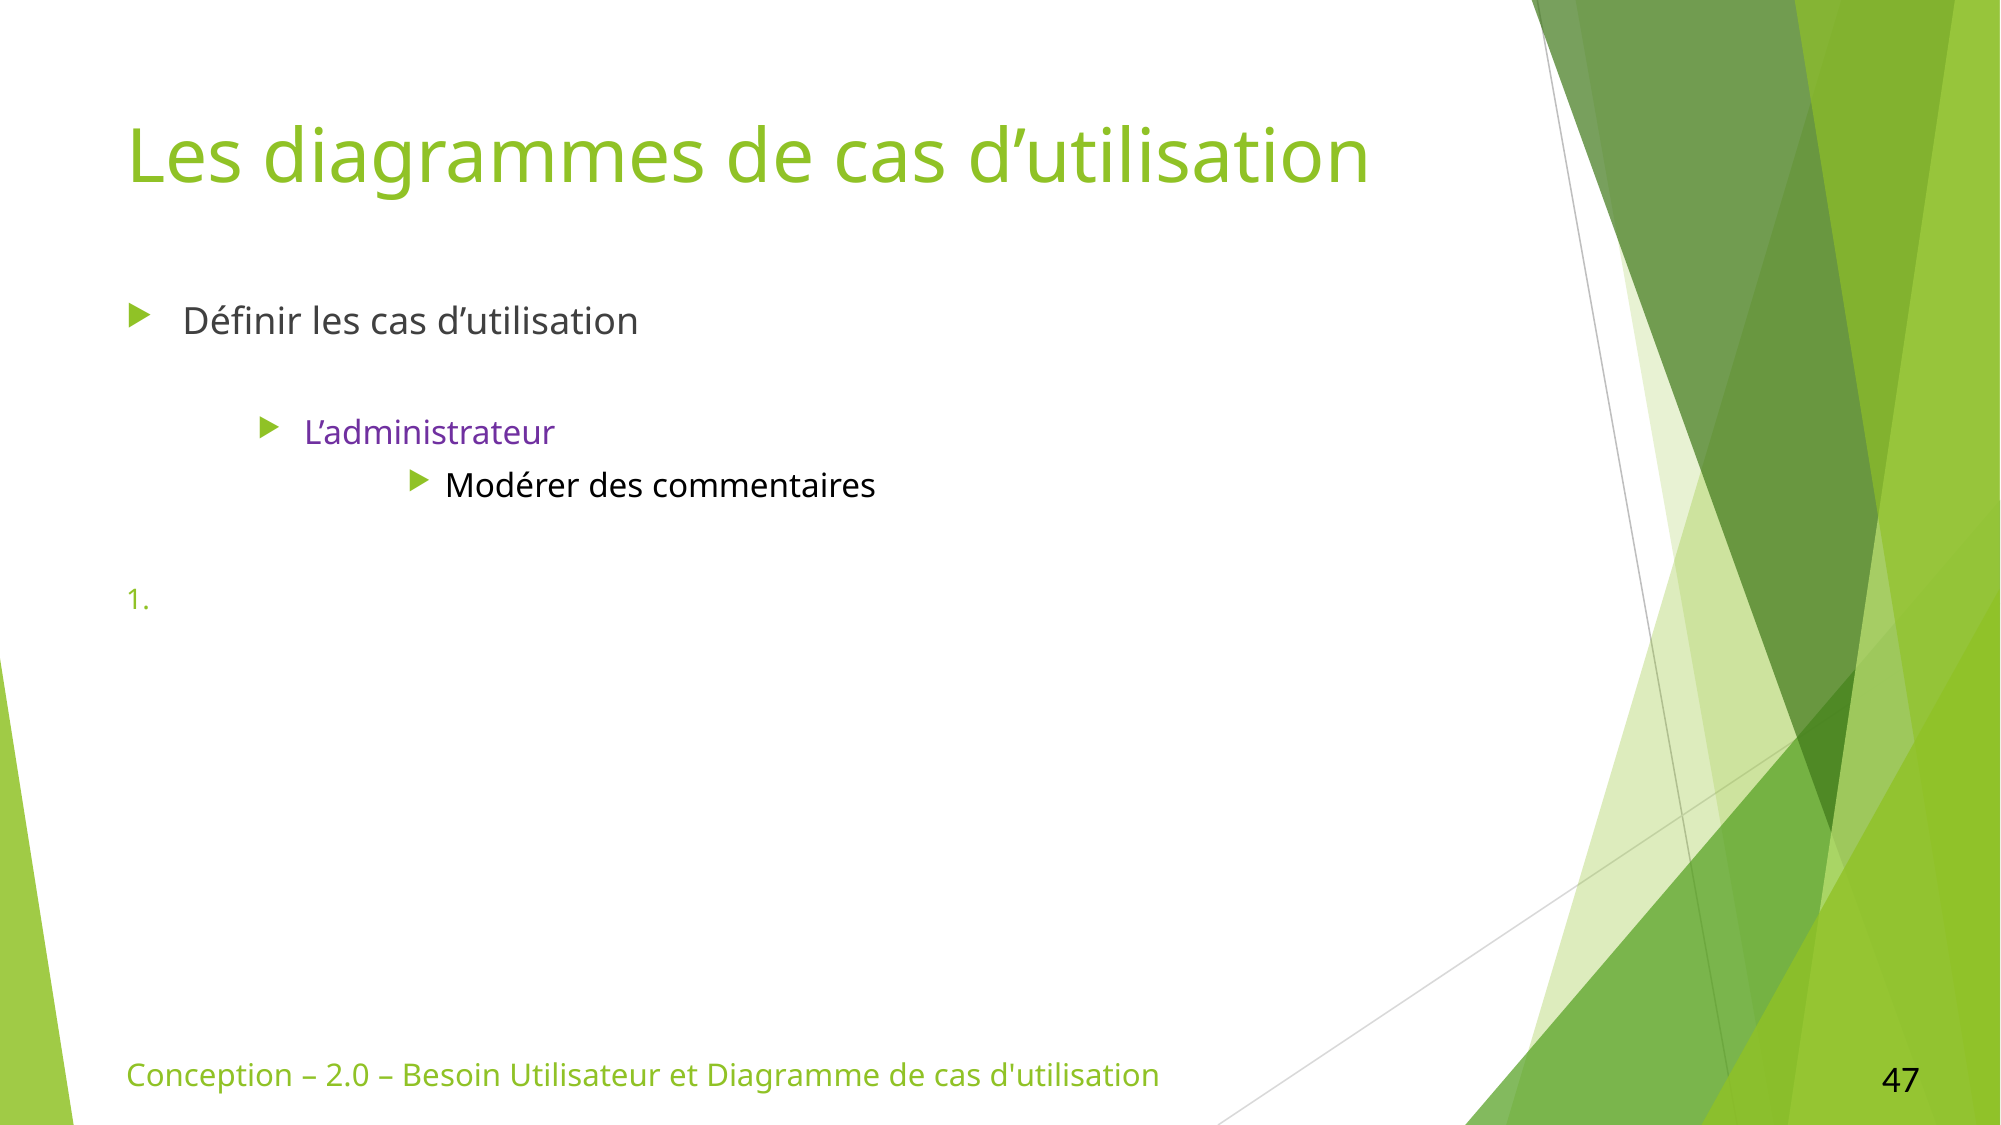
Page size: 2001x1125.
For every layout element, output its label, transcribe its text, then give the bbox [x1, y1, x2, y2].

title Les diagrammes de cas d’utilisation [111, 99, 1522, 298]
list Définir les cas d’utilisation L’administrateur Modérer des commentaires [111, 298, 1522, 992]
text_box [1866, 1047, 1979, 1108]
text_box Conception – 2.0 – Besoin Utilisateur et Diagramme de cas d'utilisation [111, 1047, 1210, 1109]
